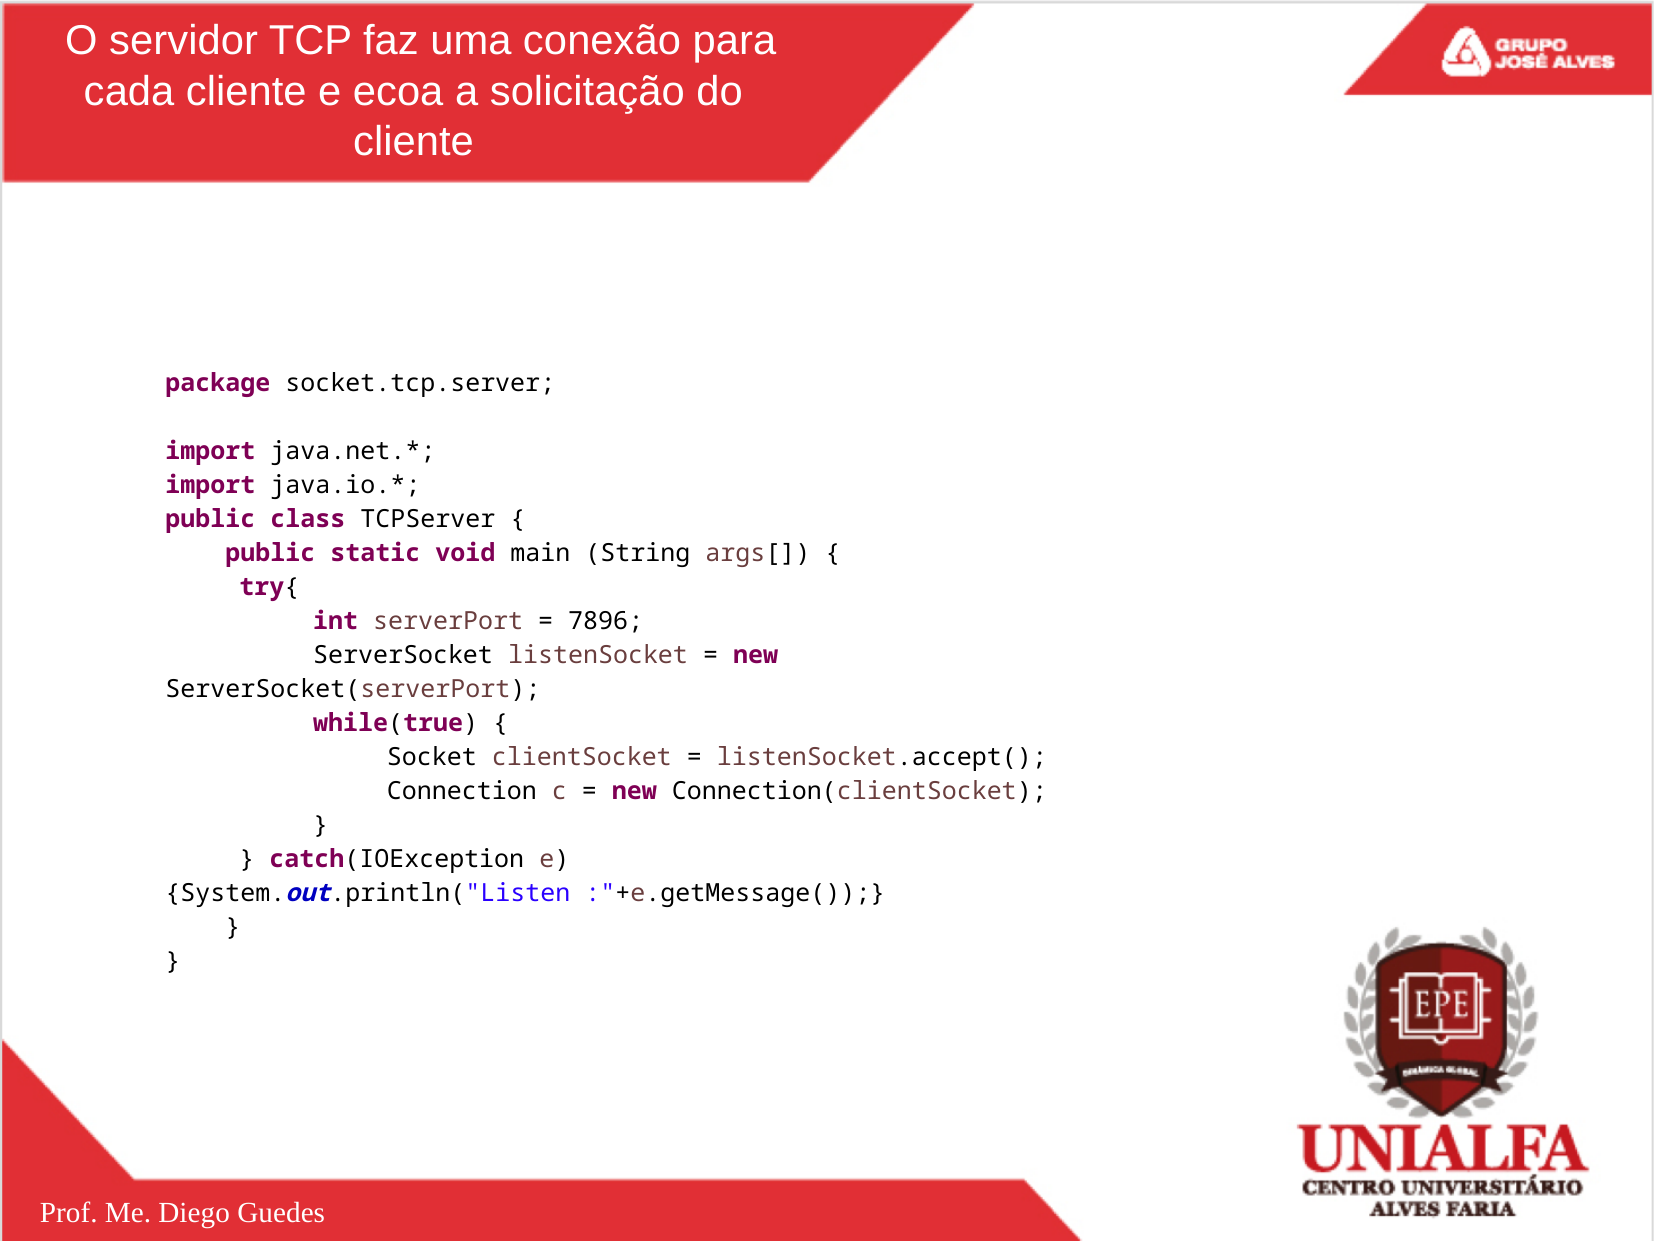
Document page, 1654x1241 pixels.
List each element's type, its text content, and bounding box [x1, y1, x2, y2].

title O servidor TCP faz uma conexão para cada cliente e ecoa a solicitação do cliente [26, 4, 808, 172]
picture [0, 0, 1654, 1241]
text_box package socket.tcp.server; import java.net.*; import java.io.*; public class TCPServer { public static void main (String args[]) { try{ int serverPort = 7896; ServerSocket listenSocket = new ServerSocket(serverPort); while(true) { Socket clientSocket = listenSocket.accept(); Connection c = new Connection(clientSocket); } } catch(IOException e) {System.out.println("Listen :"+e.getMessage());} } } [150, 357, 1157, 822]
